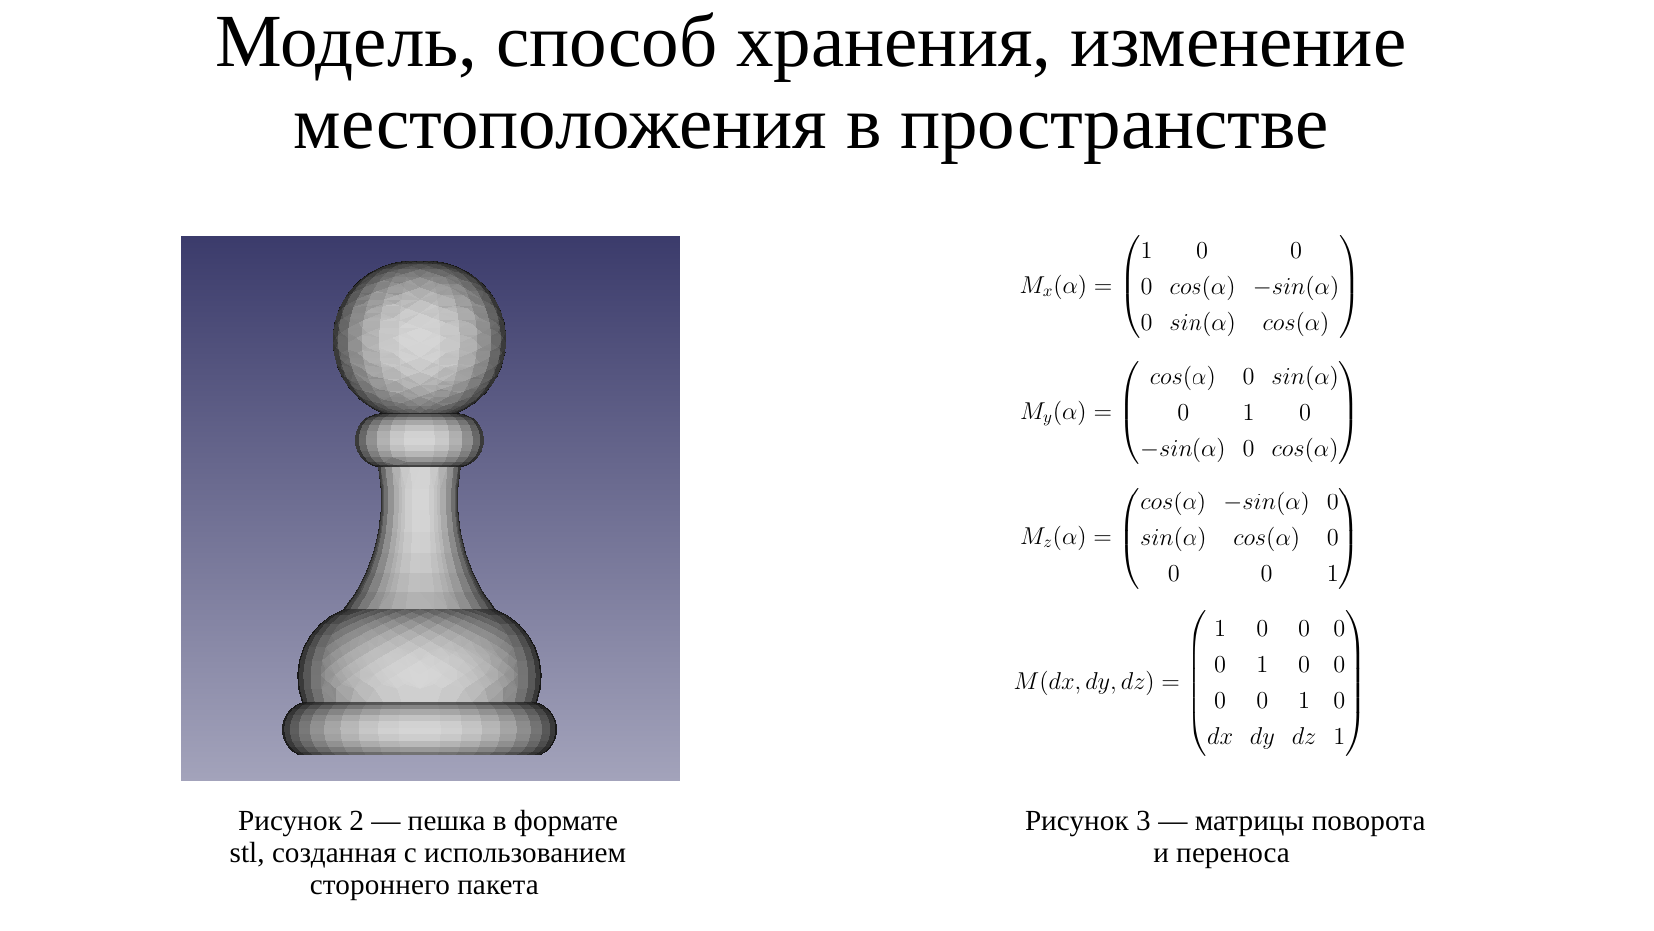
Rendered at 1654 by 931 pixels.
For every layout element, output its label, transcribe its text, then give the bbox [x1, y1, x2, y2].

picture [944, 222, 1443, 768]
text_box Рисунок 2 — пешка в формате stl, созданная с использованием стороннего пакета [206, 797, 650, 909]
text_box Рисунок 3 — матрицы поворота и переноса [1003, 797, 1447, 877]
picture [181, 236, 680, 781]
title Модель, способ хранения, изменение местоположения в пространстве [29, 0, 1595, 166]
